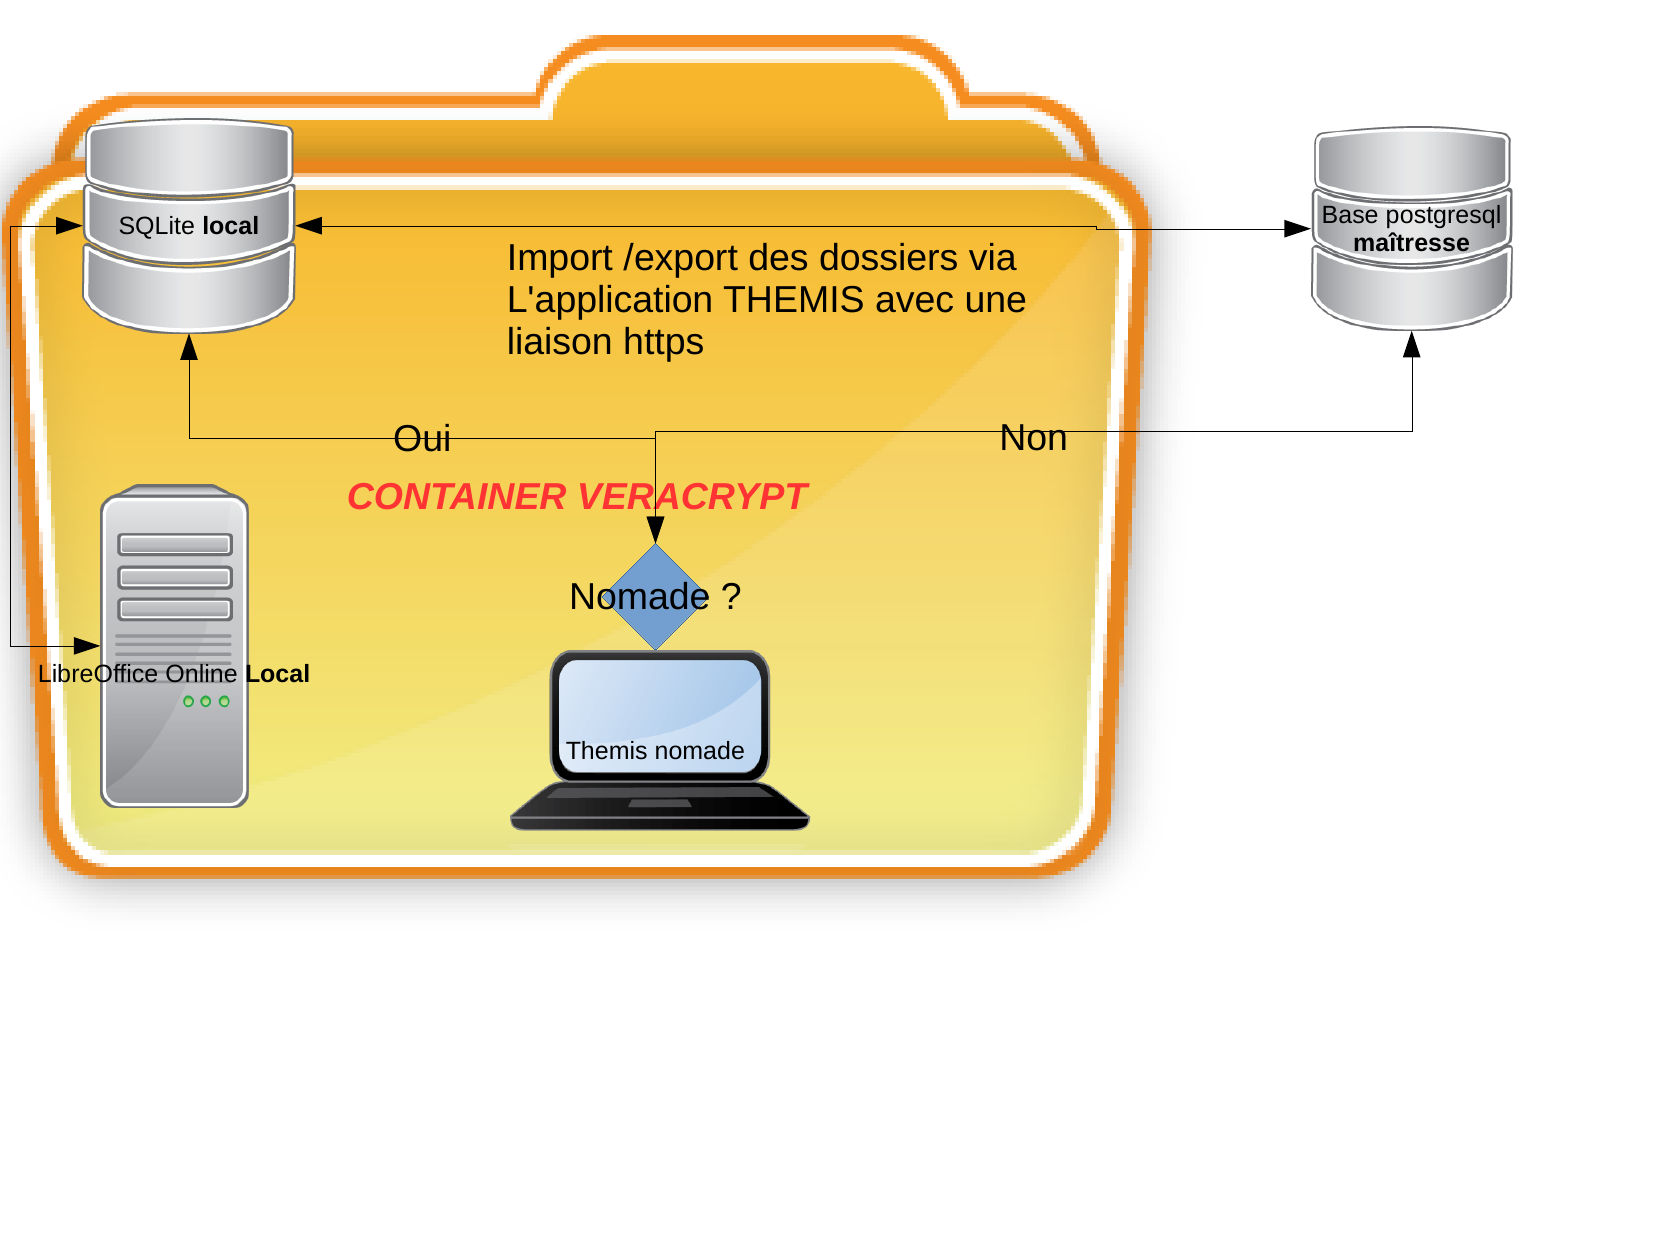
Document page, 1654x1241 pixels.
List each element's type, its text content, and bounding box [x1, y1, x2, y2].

picture [398, 428, 417, 438]
picture [1011, 432, 1020, 445]
picture [1031, 432, 1042, 448]
picture [428, 439, 437, 449]
picture [1311, 126, 1513, 331]
text_box Import /export des dossiers via L'application THEMIS avec une liaison https [492, 228, 1099, 370]
picture [601, 591, 610, 607]
picture [0, 35, 1226, 957]
text_box Nomade ? [609, 543, 702, 650]
picture [398, 439, 417, 449]
